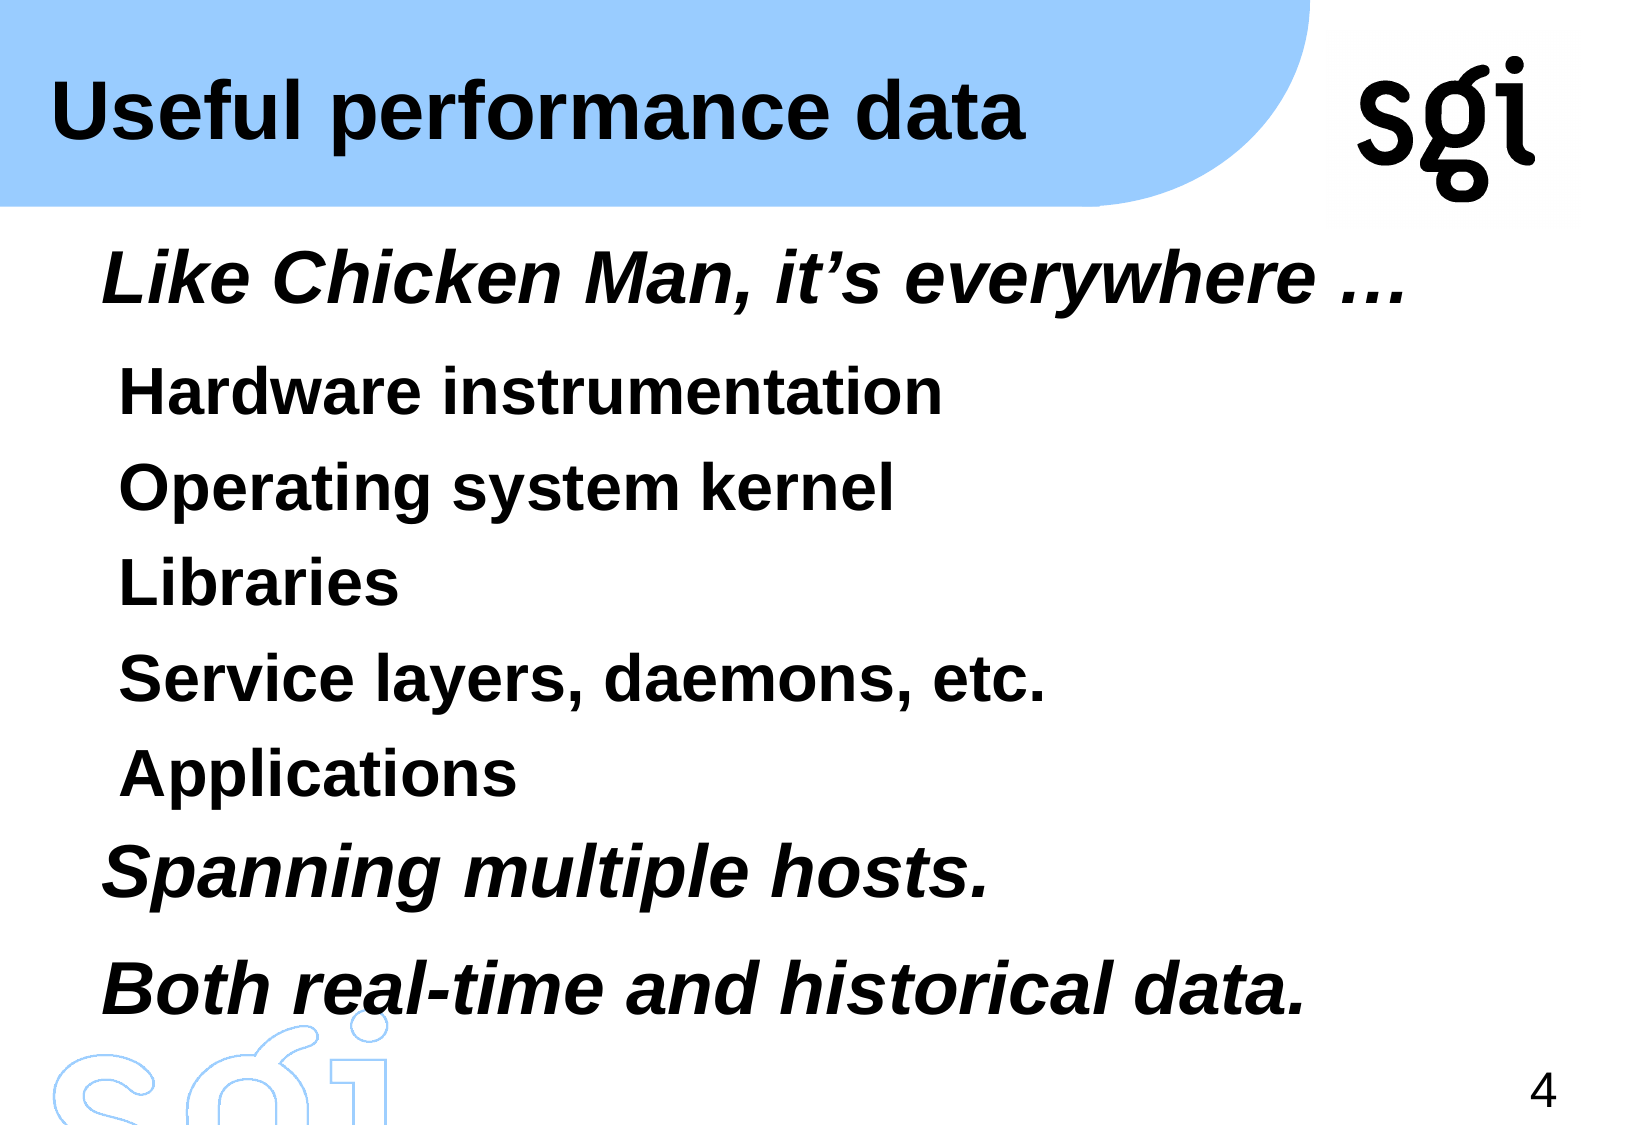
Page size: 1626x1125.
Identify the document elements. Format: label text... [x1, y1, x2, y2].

list Like Chicken Man, it’s everywhere … Hardware instrumentation Operating system kernel Libraries Service layers, daemons, etc. Applications Spanning multiple hosts. Both real-time and historical data. [87, 228, 1538, 1082]
title Useful performance data [36, 33, 1318, 199]
